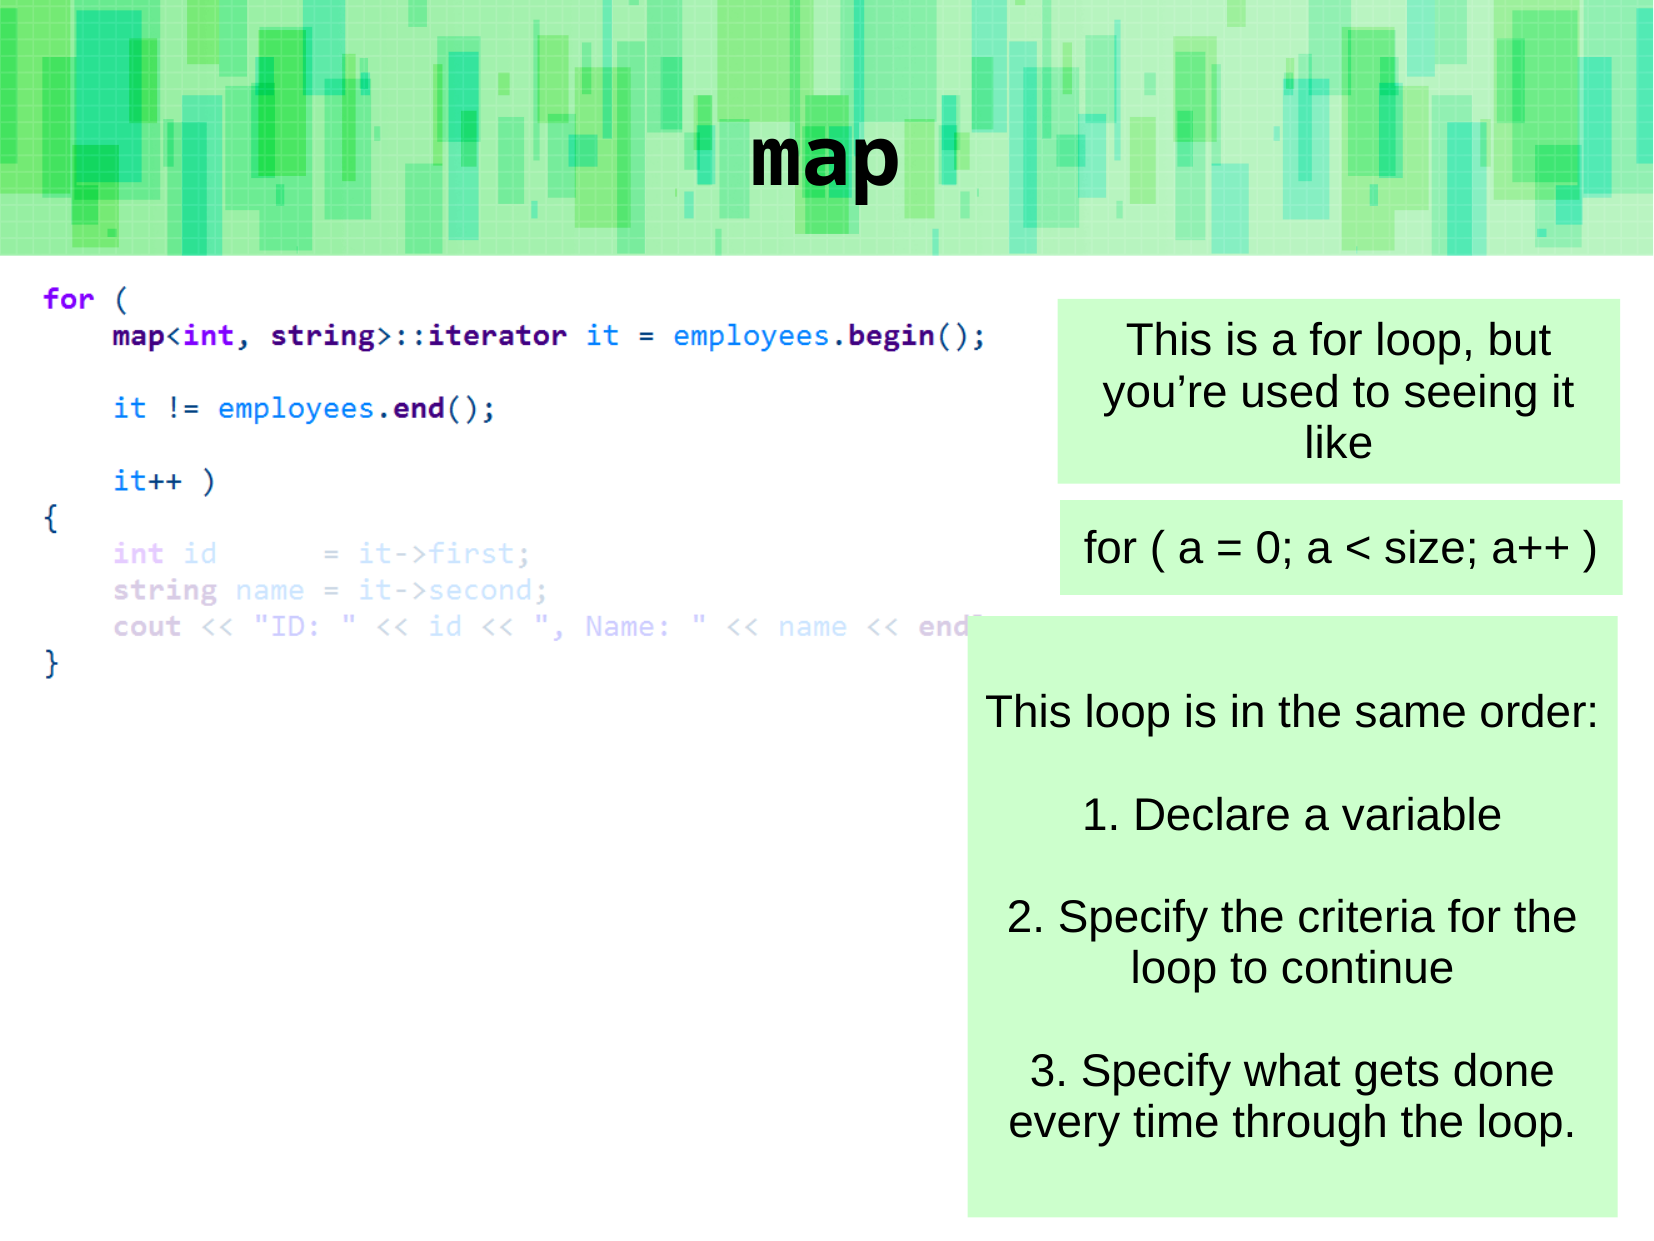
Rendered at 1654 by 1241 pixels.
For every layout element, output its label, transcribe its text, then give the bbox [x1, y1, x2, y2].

text_box This is a for loop, but you’re used to seeing it like [1057, 298, 1621, 484]
picture [0, 0, 1654, 1241]
title map [82, 49, 1571, 257]
text_box [99, 529, 1014, 652]
text_box for ( a = 0; a < size; a++ ) [1060, 500, 1623, 595]
text_box This loop is in the same order: 1. Declare a variable 2. Specify the criteria for the loop to continue 3. Specify what gets done every time through the loop. [967, 616, 1618, 1218]
